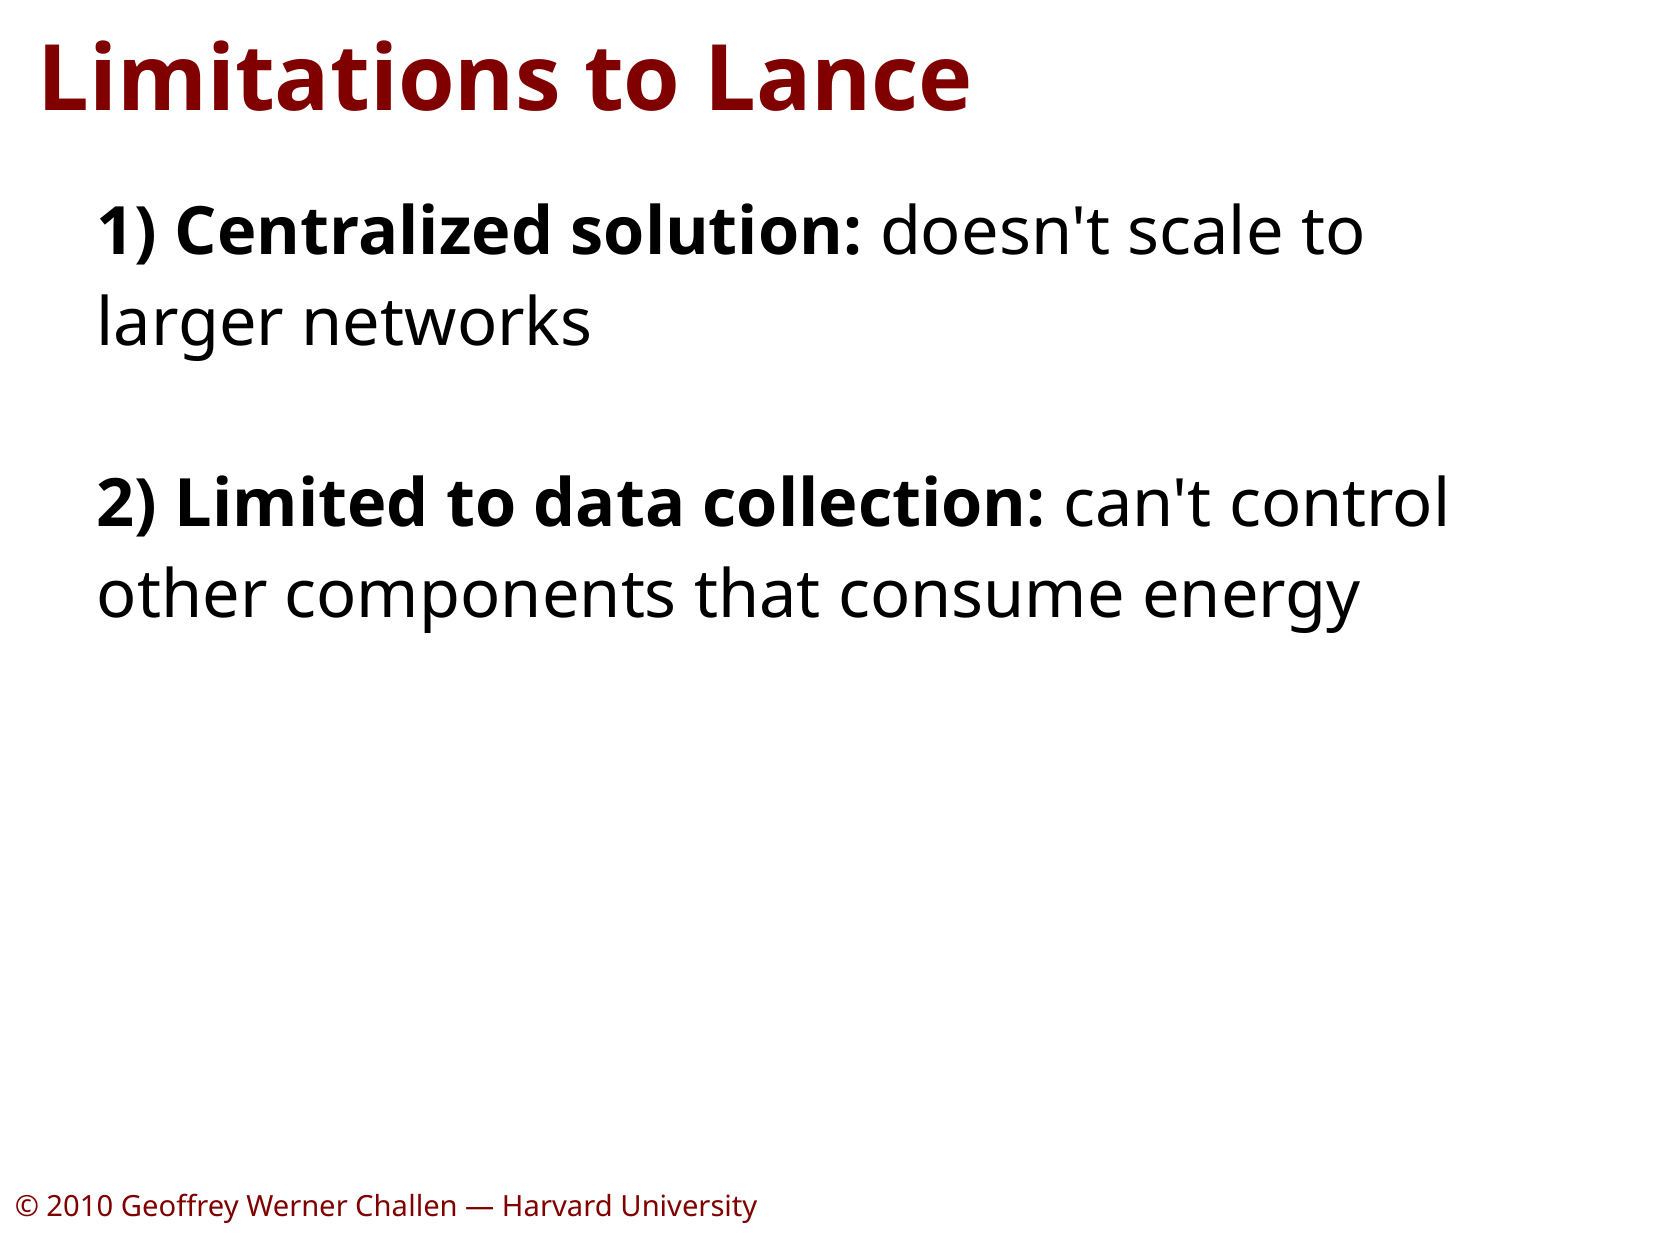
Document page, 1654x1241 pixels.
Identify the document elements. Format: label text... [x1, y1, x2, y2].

text_box 1) Centralized solution: doesn't scale to larger networks 2) Limited to data collection: can't control other components that consume energy [81, 175, 1552, 584]
title Limitations to Lance [0, 0, 1654, 151]
